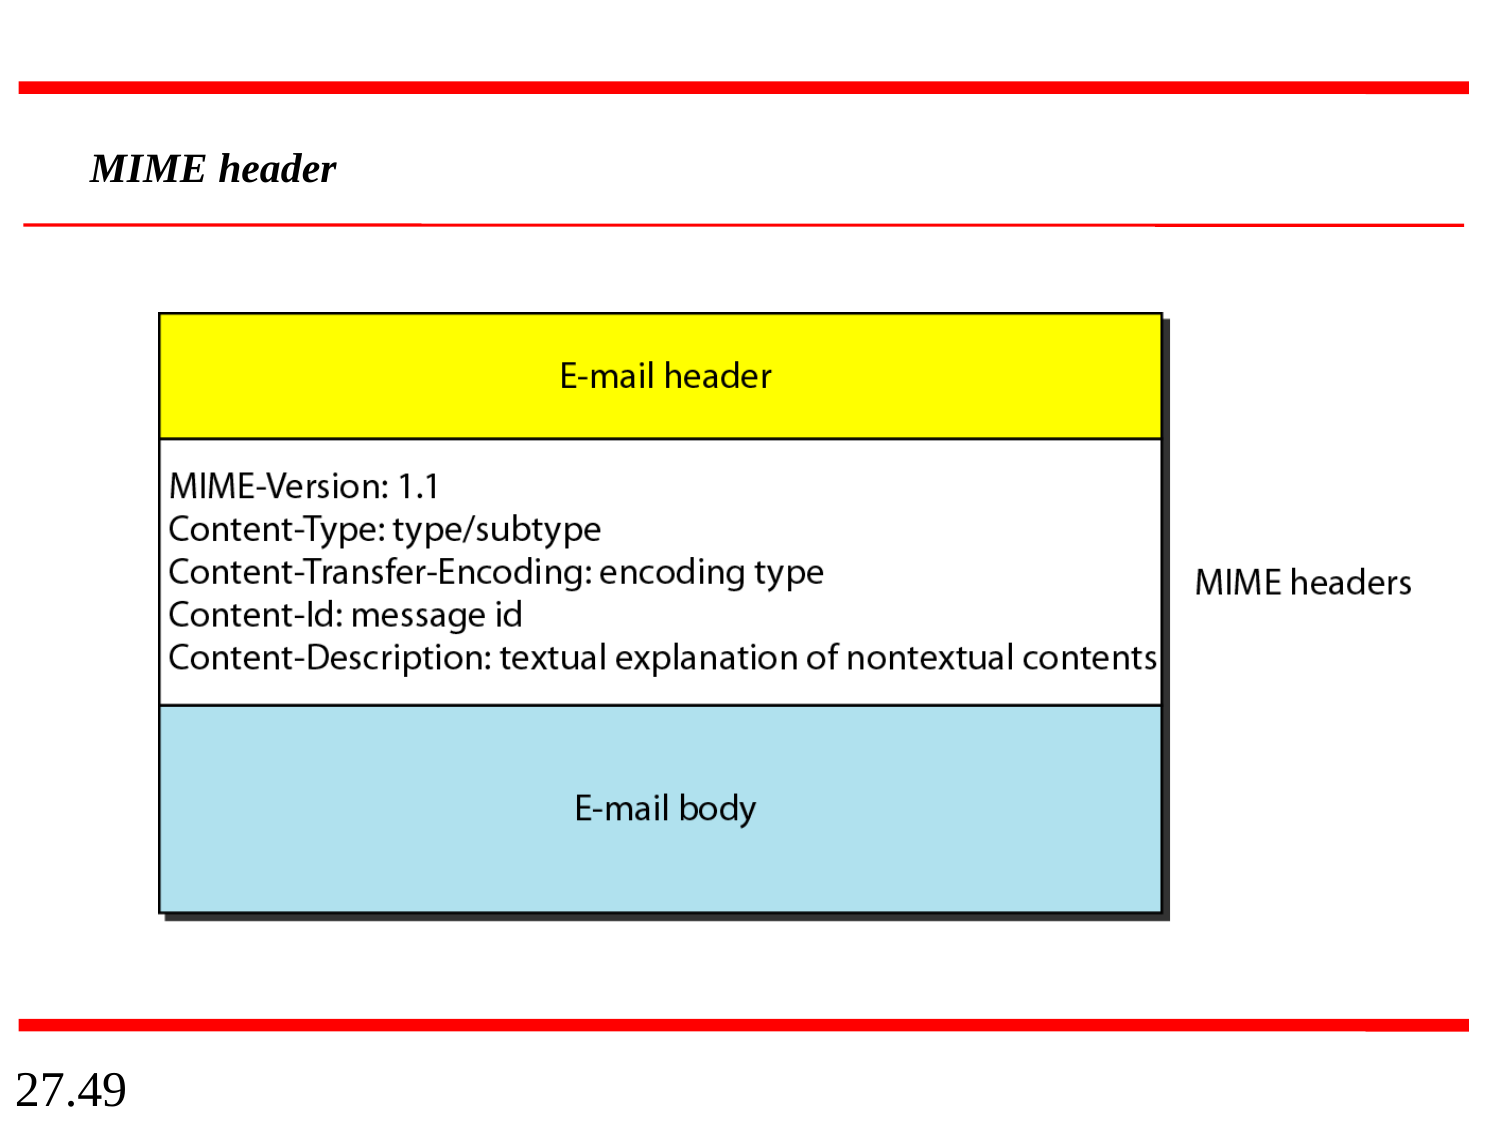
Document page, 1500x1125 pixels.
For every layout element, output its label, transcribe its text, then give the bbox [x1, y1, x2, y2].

picture [158, 312, 1413, 922]
text_box MIME header [49, 124, 352, 201]
